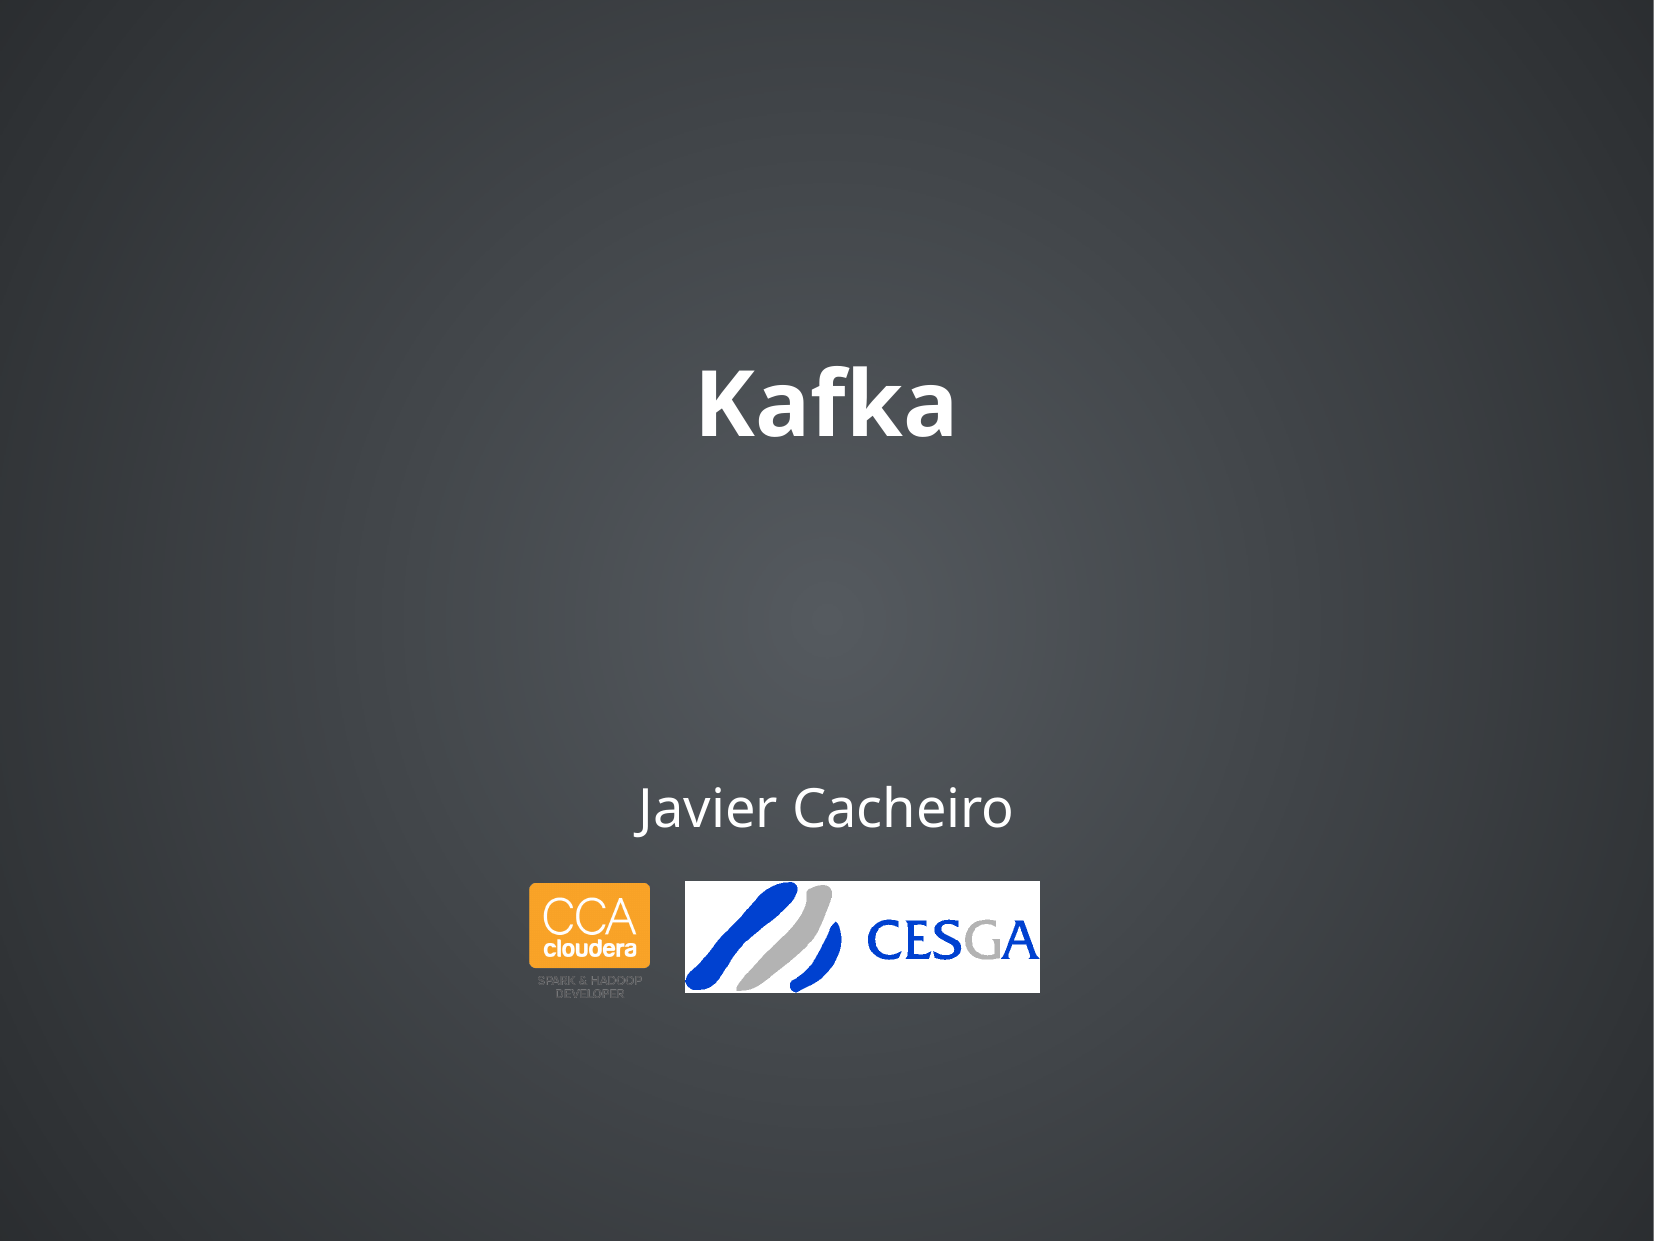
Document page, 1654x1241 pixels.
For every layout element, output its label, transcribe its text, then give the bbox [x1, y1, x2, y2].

picture [0, 0, 1654, 1241]
title Kafka [82, 293, 1571, 509]
title Javier Cacheiro [82, 740, 1571, 948]
